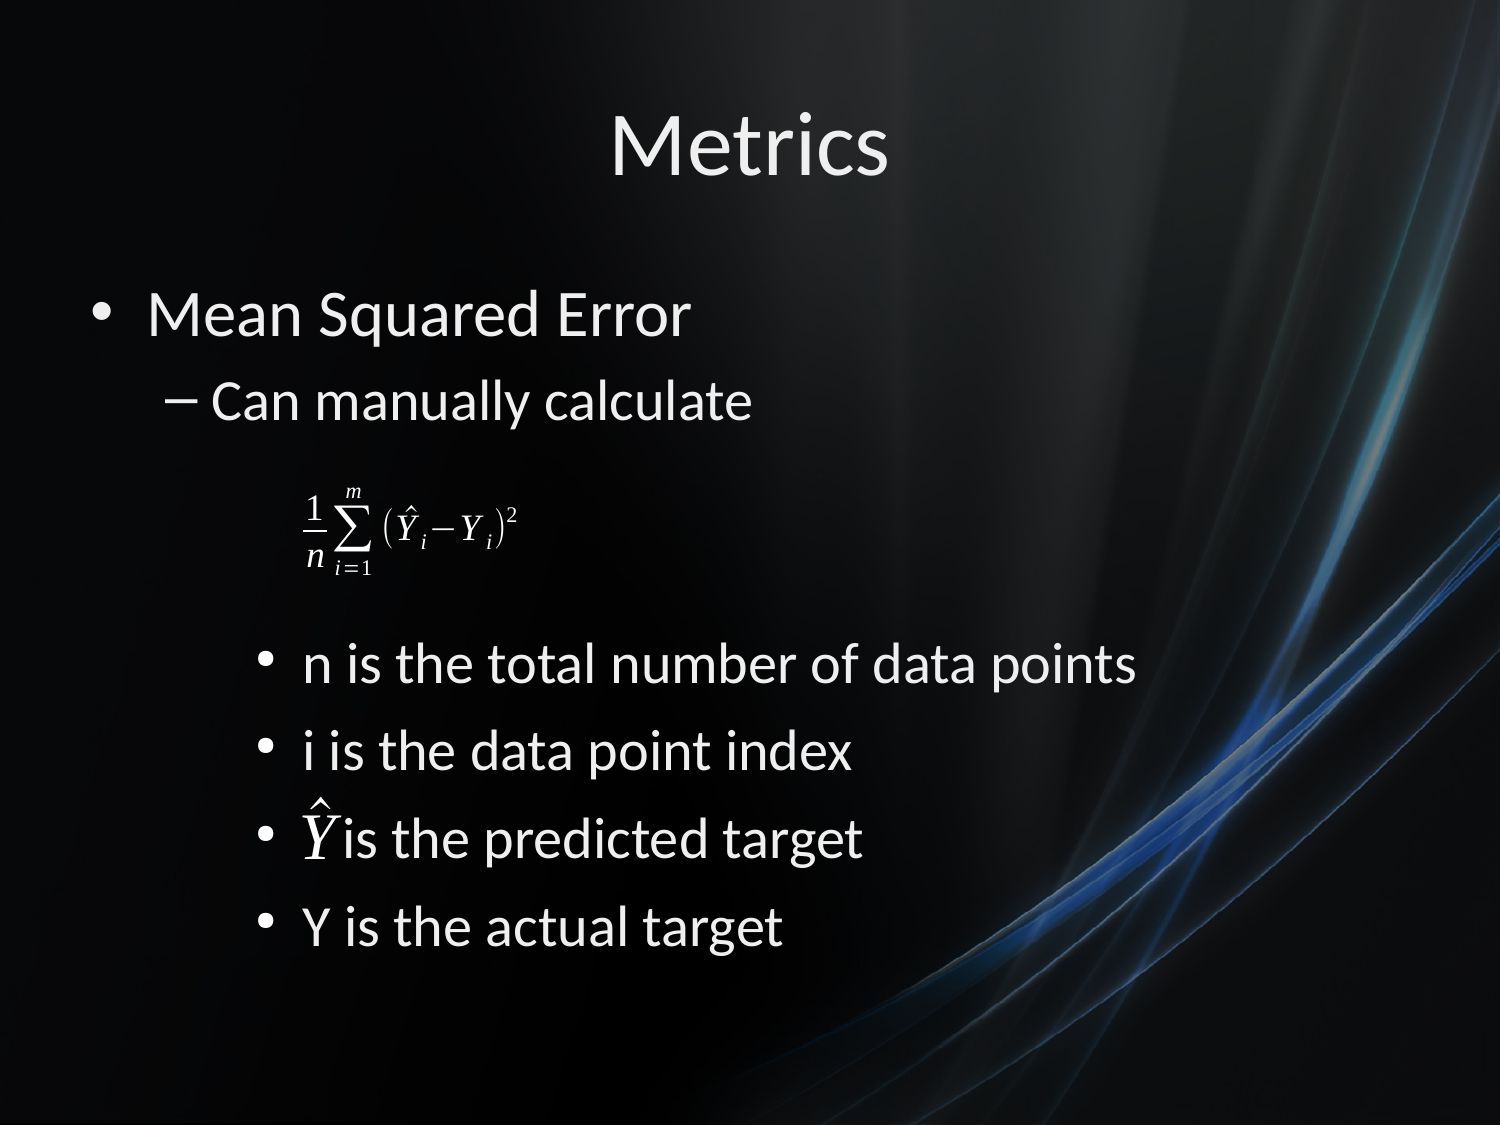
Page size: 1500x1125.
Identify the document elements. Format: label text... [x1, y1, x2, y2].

chart [292, 793, 351, 875]
picture [0, 0, 1500, 1125]
chart [295, 478, 523, 580]
title Metrics [75, 45, 1425, 233]
list Mean Squared Error Can manually calculate n is the total number of data points i is the data point index is the predicted target Y is the actual target [75, 262, 1425, 1005]
